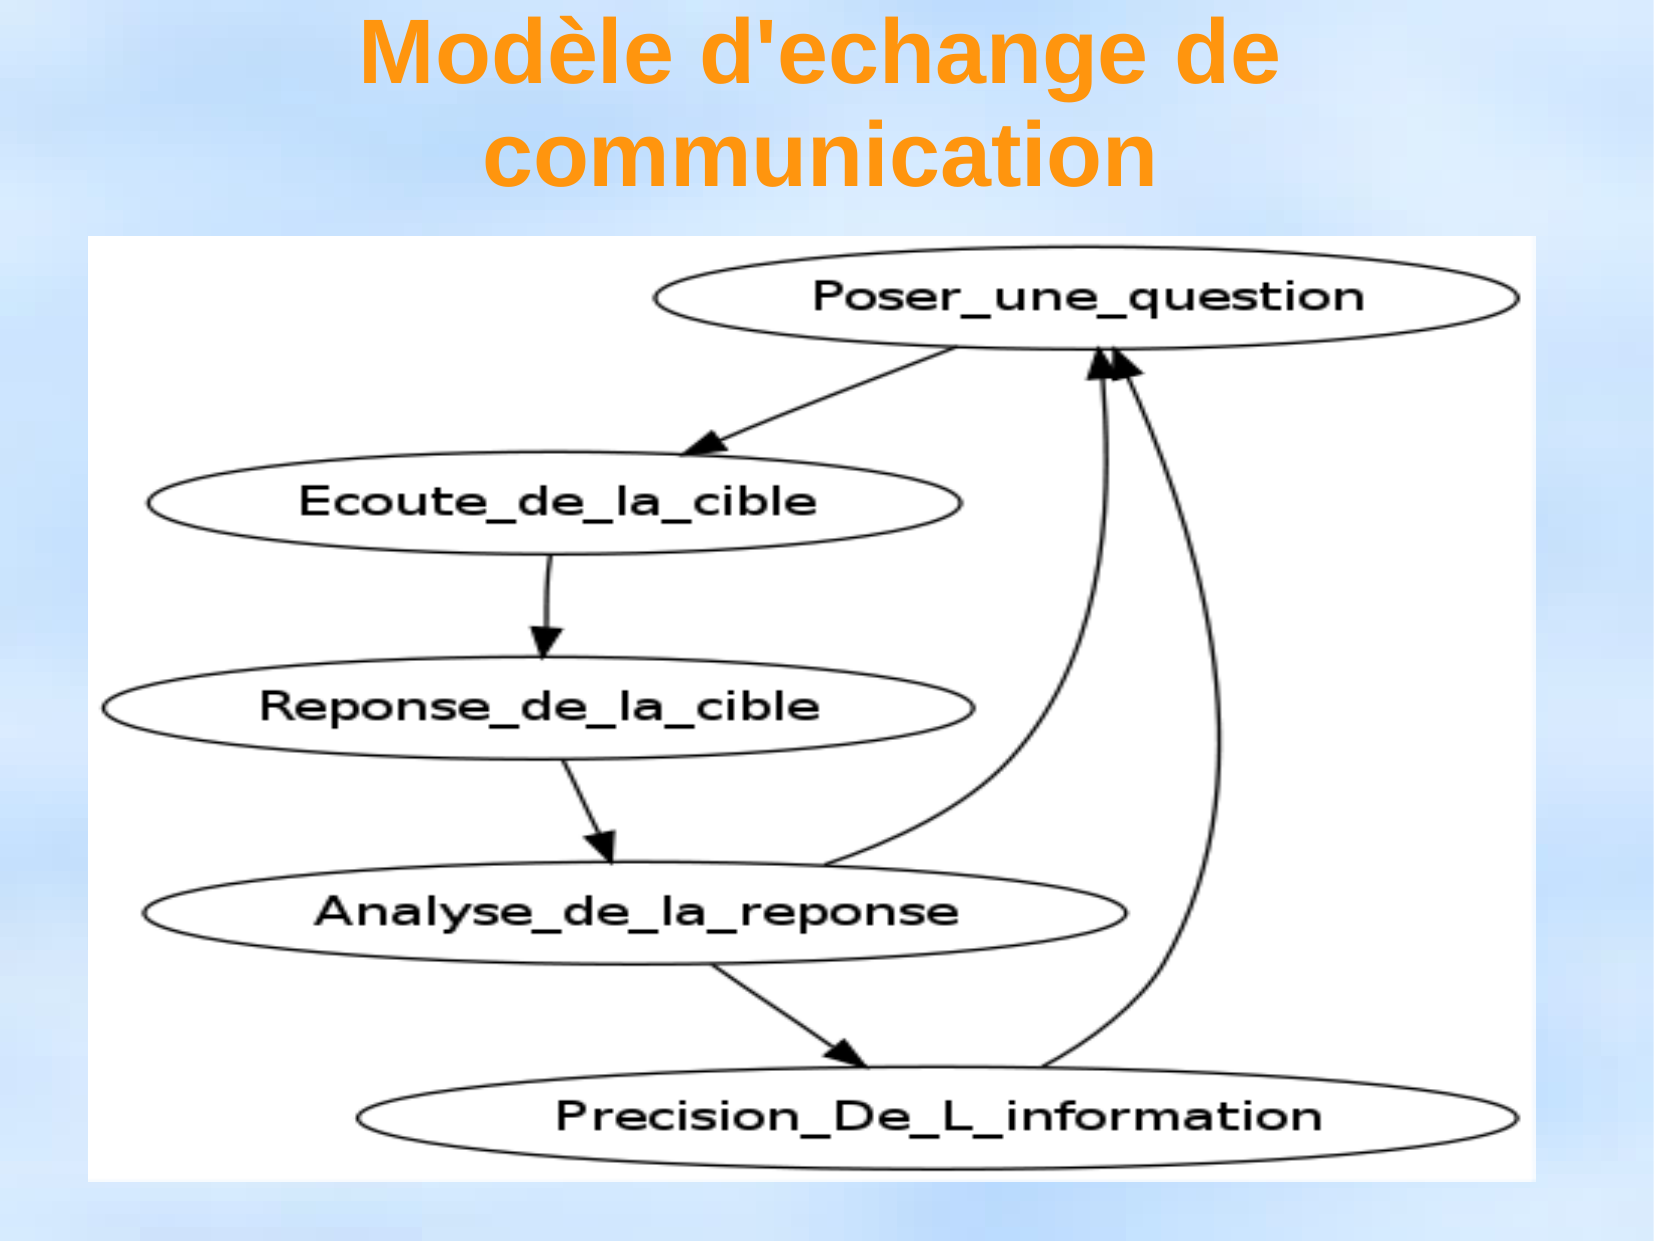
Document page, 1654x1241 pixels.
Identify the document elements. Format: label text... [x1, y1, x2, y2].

title Modèle d'echange de communication [76, 1, 1565, 207]
picture [0, 0, 1654, 1241]
